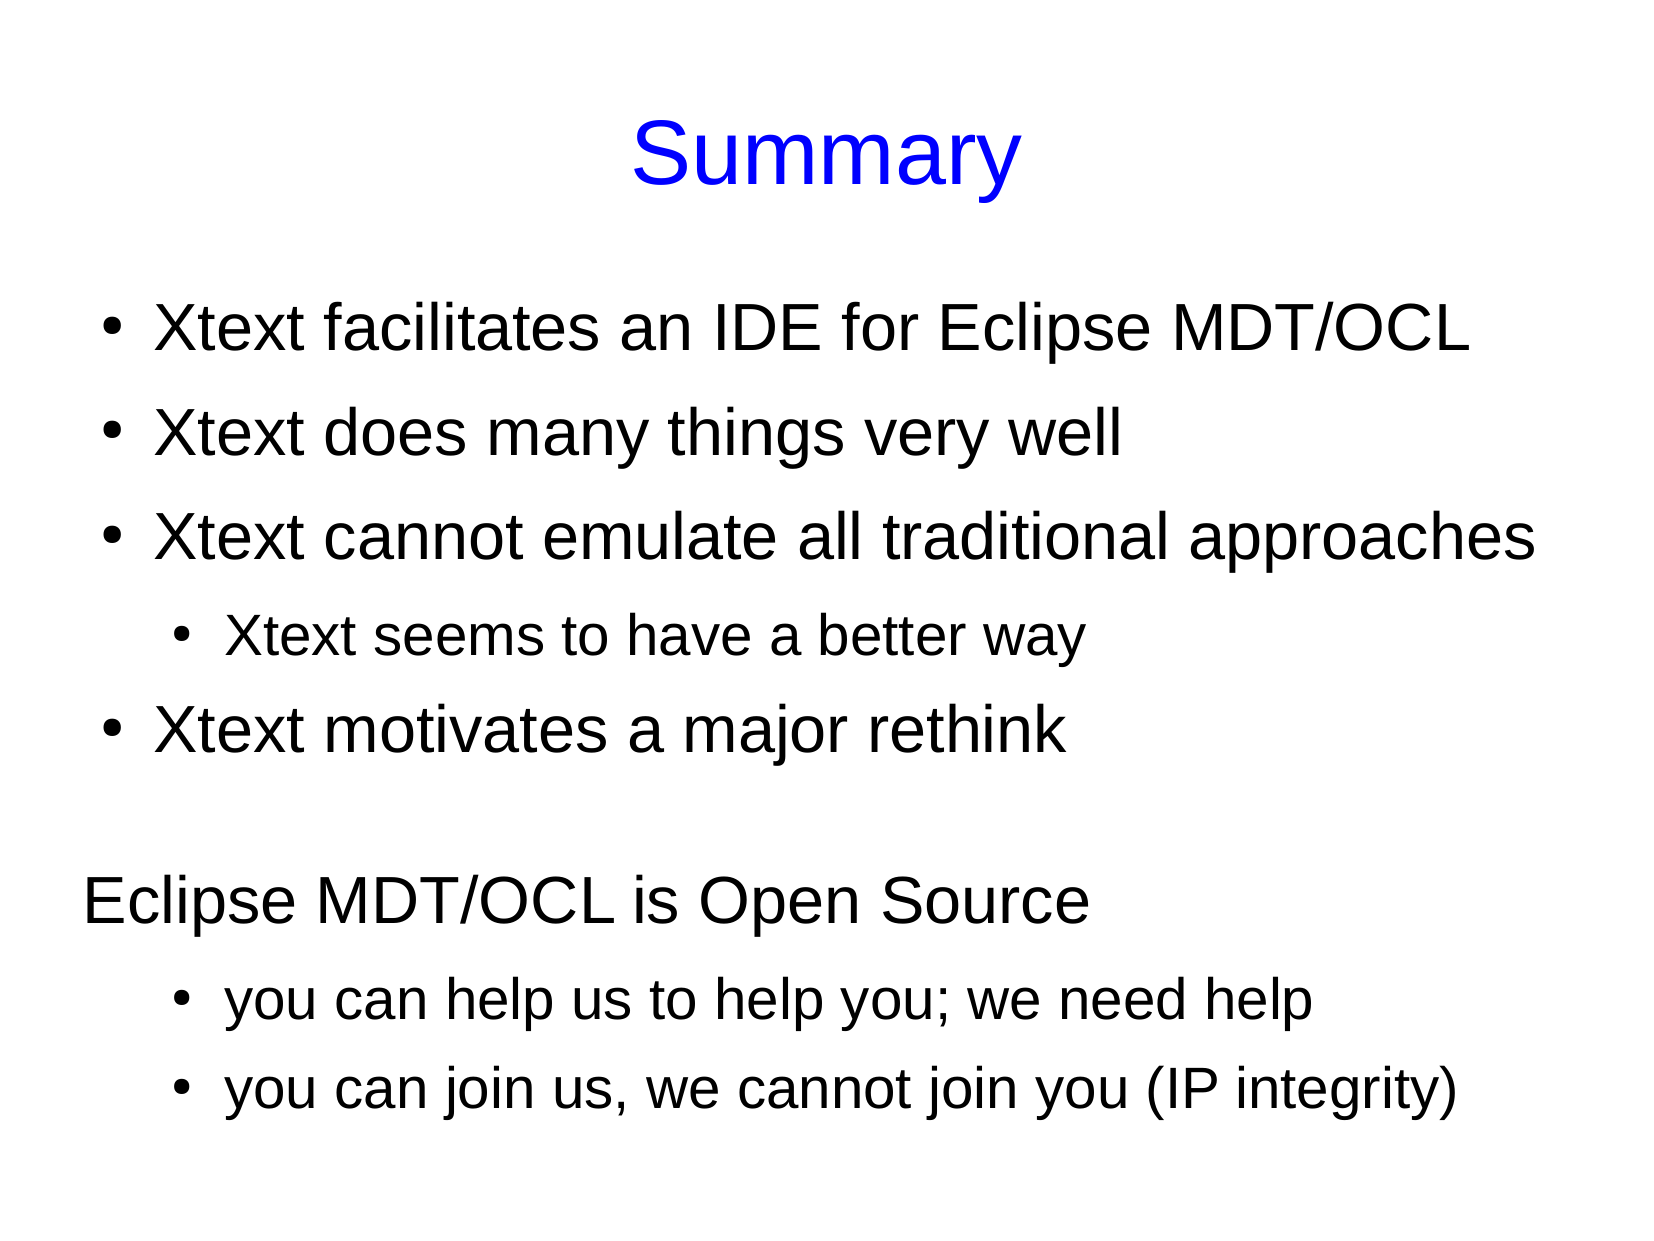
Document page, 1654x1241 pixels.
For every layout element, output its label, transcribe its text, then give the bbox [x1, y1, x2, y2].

list Xtext facilitates an IDE for Eclipse MDT/OCL Xtext does many things very well Xtext cannot emulate all traditional approaches Xtext seems to have a better way Xtext motivates a major rethink Eclipse MDT/OCL is Open Source you can help us to help you; we need help you can join us, we cannot join you (IP integrity) [82, 290, 1571, 1121]
title Summary [82, 56, 1571, 250]
